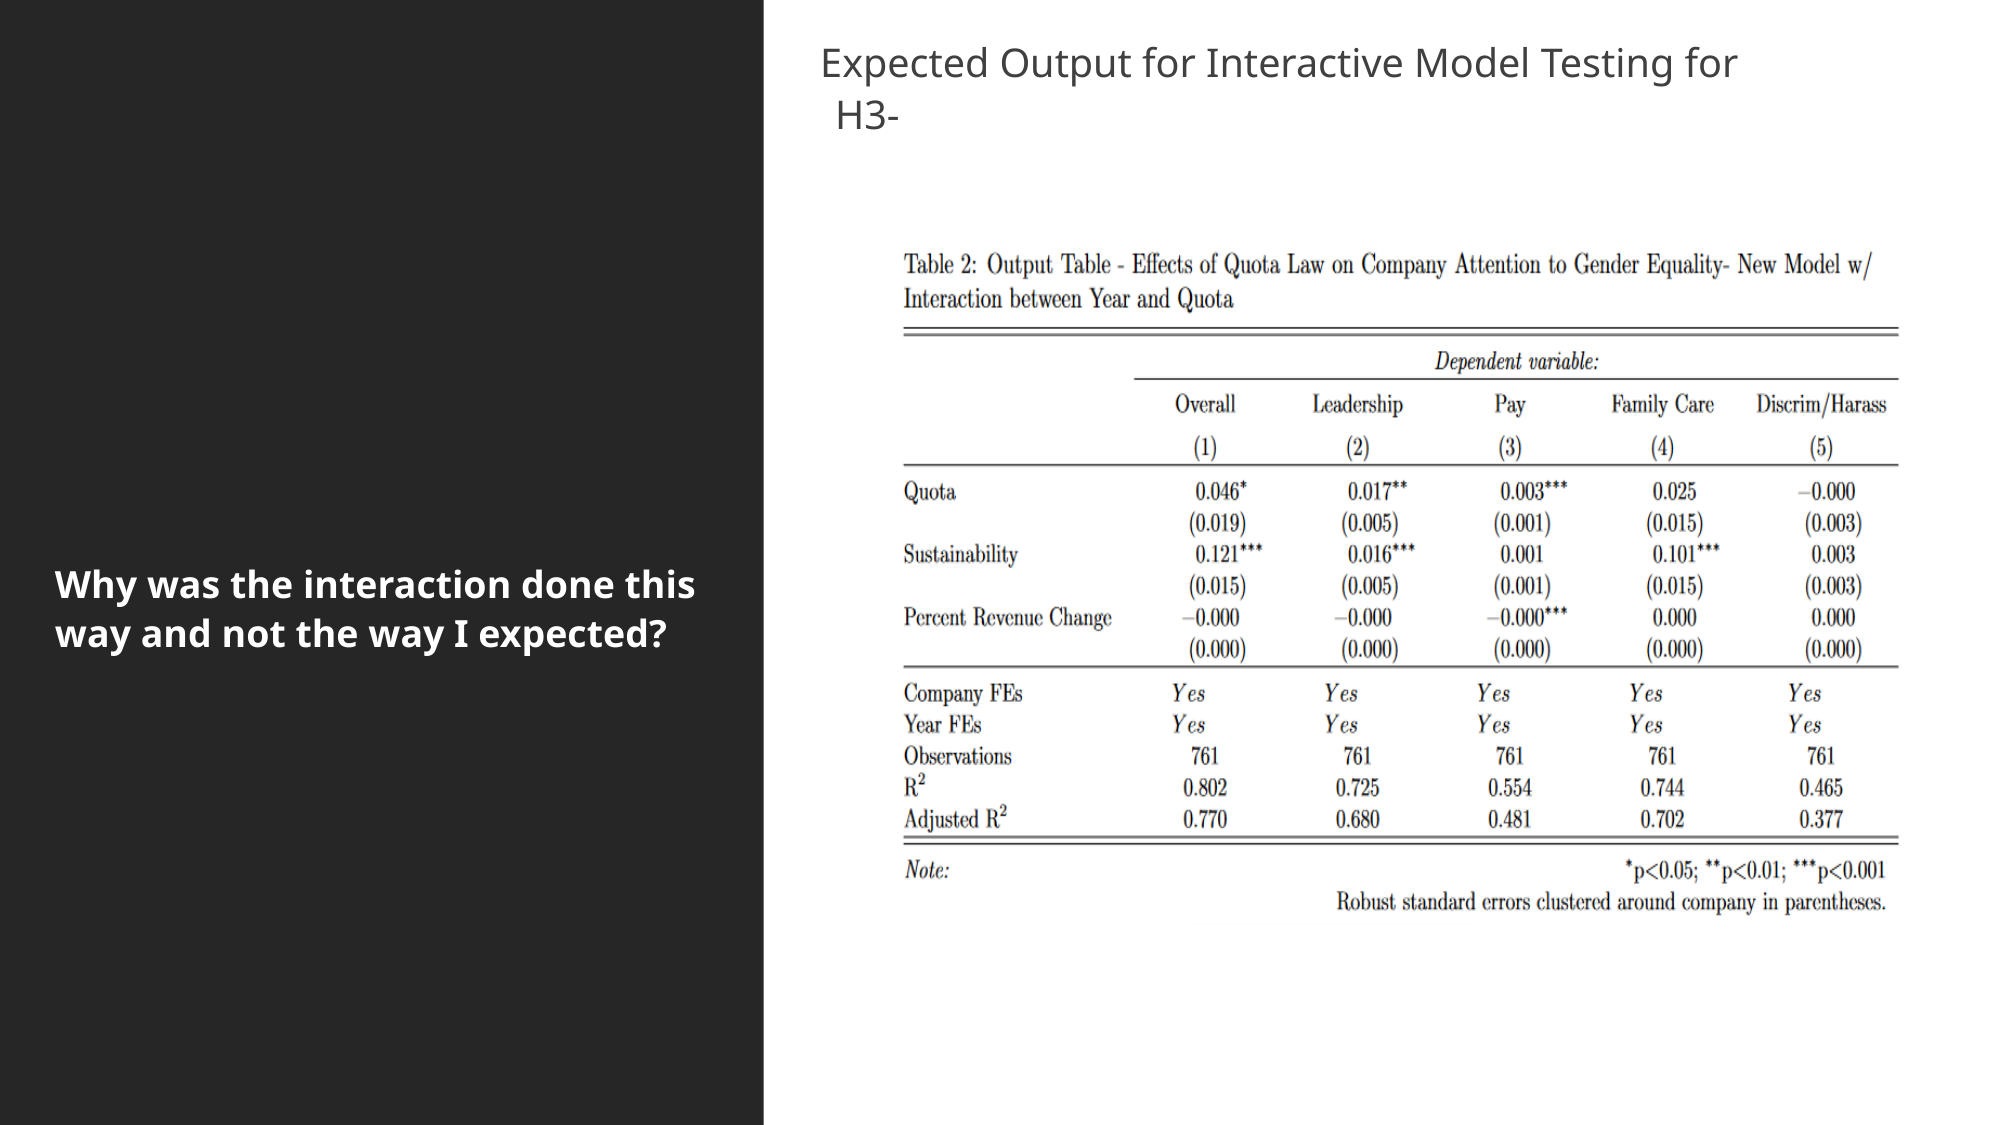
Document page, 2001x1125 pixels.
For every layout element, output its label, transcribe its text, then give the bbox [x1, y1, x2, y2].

list Expected Output for Interactive Model Testing for H3- [805, 25, 1778, 171]
list Why was the interaction done this way and not the way I expected? [40, 548, 755, 1125]
picture [787, 171, 1960, 927]
